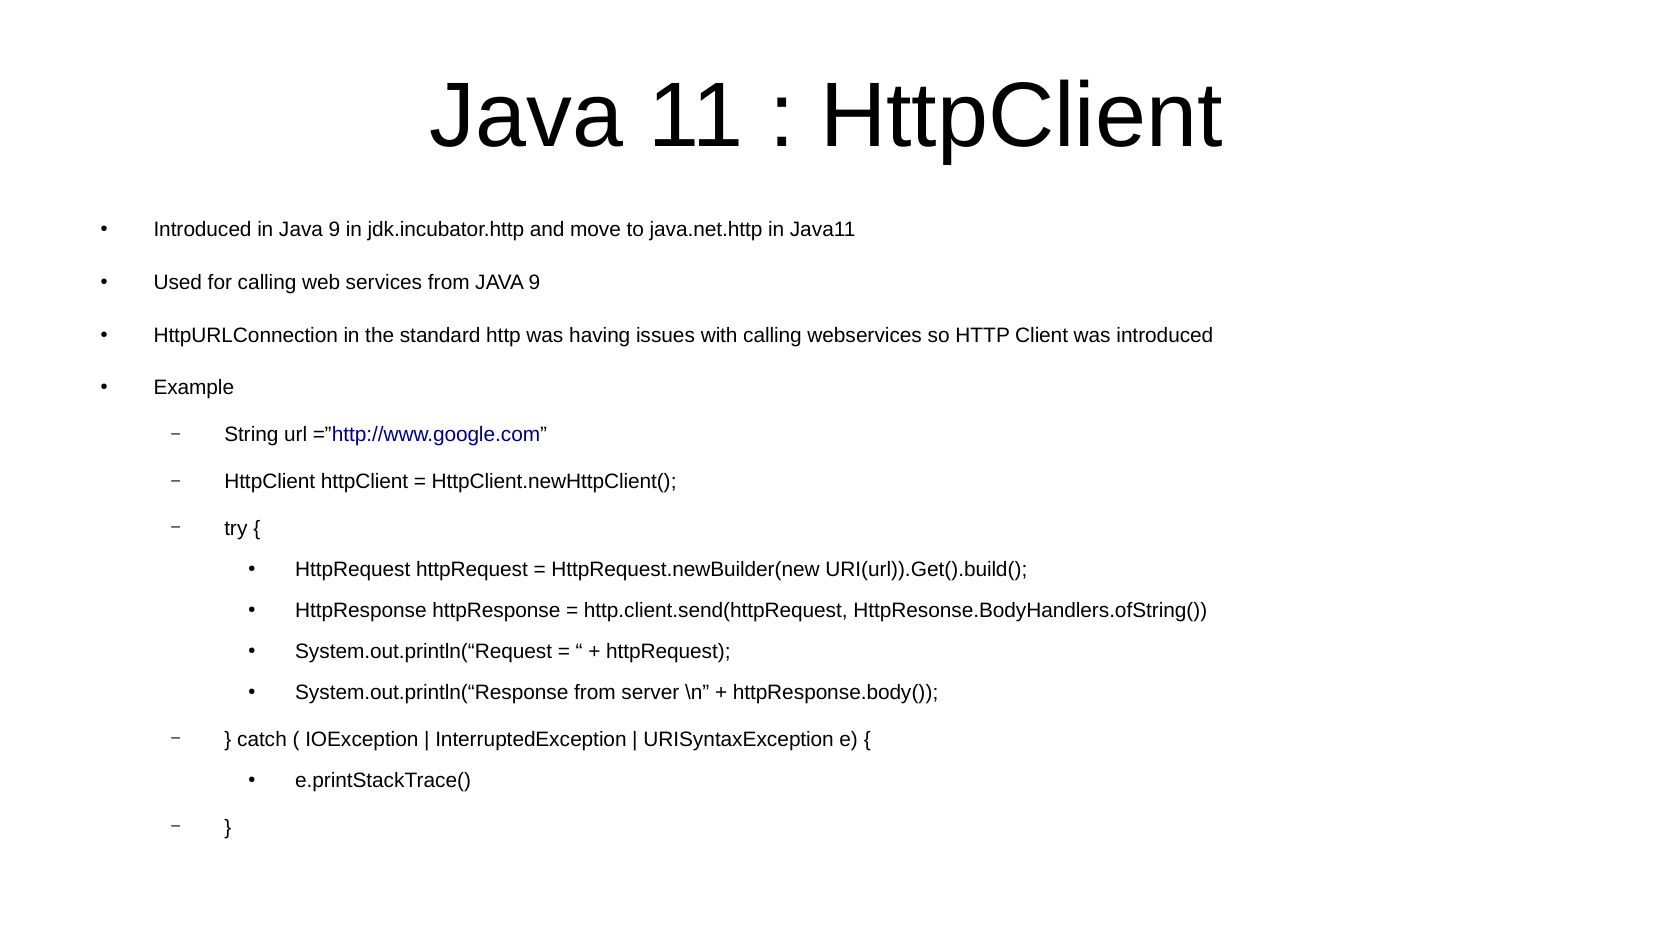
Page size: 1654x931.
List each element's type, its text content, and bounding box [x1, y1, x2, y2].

list Introduced in Java 9 in jdk.incubator.http and move to java.net.http in Java11 Used for calling web services from JAVA 9 HttpURLConnection in the standard http was having issues with calling webservices so HTTP Client was introduced Example String url =”http://www.google.com” HttpClient httpClient = HttpClient.newHttpClient(); try { HttpRequest httpRequest = HttpRequest.newBuilder(new URI(url)).Get().build(); HttpResponse httpResponse = http.client.send(httpRequest, HttpResonse.BodyHandlers.ofString()) System.out.println(“Request = “ + httpRequest); System.out.println(“Response from server \n” + httpResponse.body()); } catch ( IOException | InterruptedException | URISyntaxException e) { e.printStackTrace() } [82, 217, 1636, 916]
title Java 11 : HttpClient [82, 37, 1571, 193]
